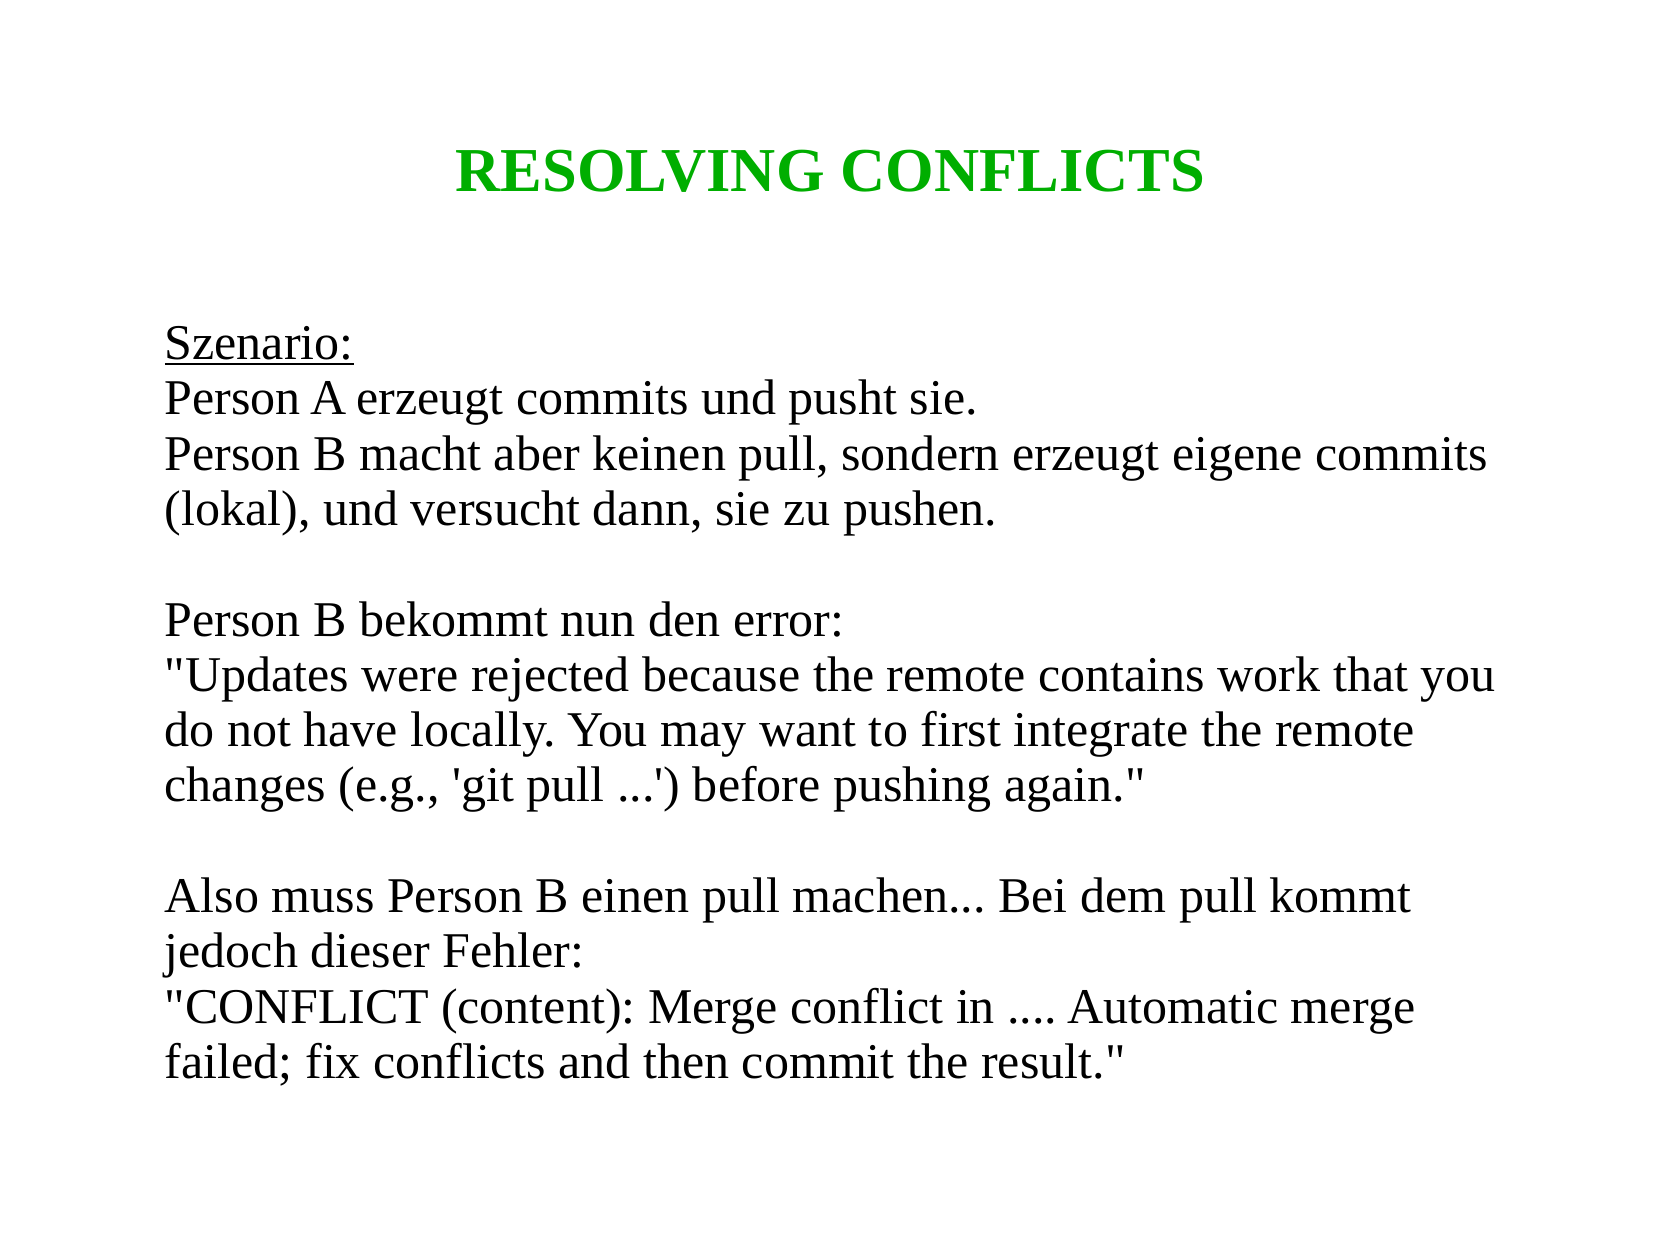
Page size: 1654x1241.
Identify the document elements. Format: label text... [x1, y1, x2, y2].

text_box RESOLVING CONFLICTS Szenario: Person A erzeugt commits und pusht sie. Person B macht aber keinen pull, sondern erzeugt eigene commits (lokal), und versucht dann, sie zu pushen. Person B bekommt nun den error: "Updates were rejected because the remote contains work that you do not have locally. You may want to first integrate the remote changes (e.g., 'git pull ...') before pushing again." Also muss Person B einen pull machen... Bei dem pull kommt jedoch dieser Fehler: "CONFLICT (content): Merge conflict in .... Automatic merge failed; fix conflicts and then commit the result." [150, 45, 1516, 1186]
